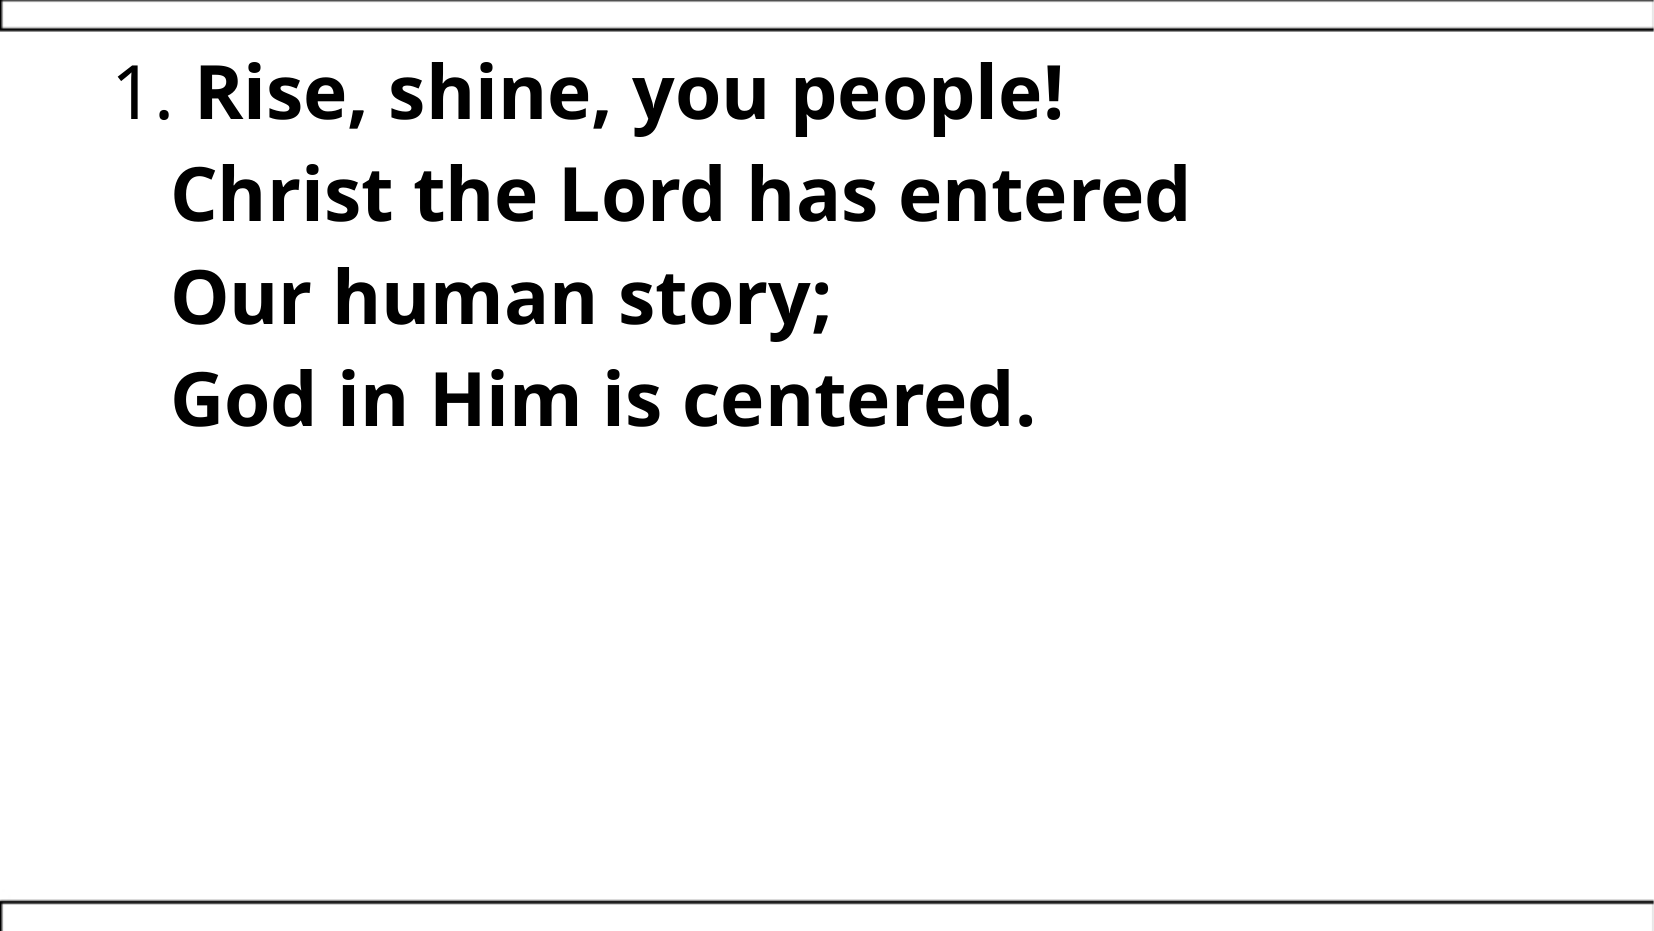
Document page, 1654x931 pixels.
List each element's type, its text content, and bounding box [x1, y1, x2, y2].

picture [0, 0, 1654, 931]
text_box 1. Rise, shine, you people! Christ the Lord has entered Our human story; God in Him is centered. [96, 32, 1552, 491]
